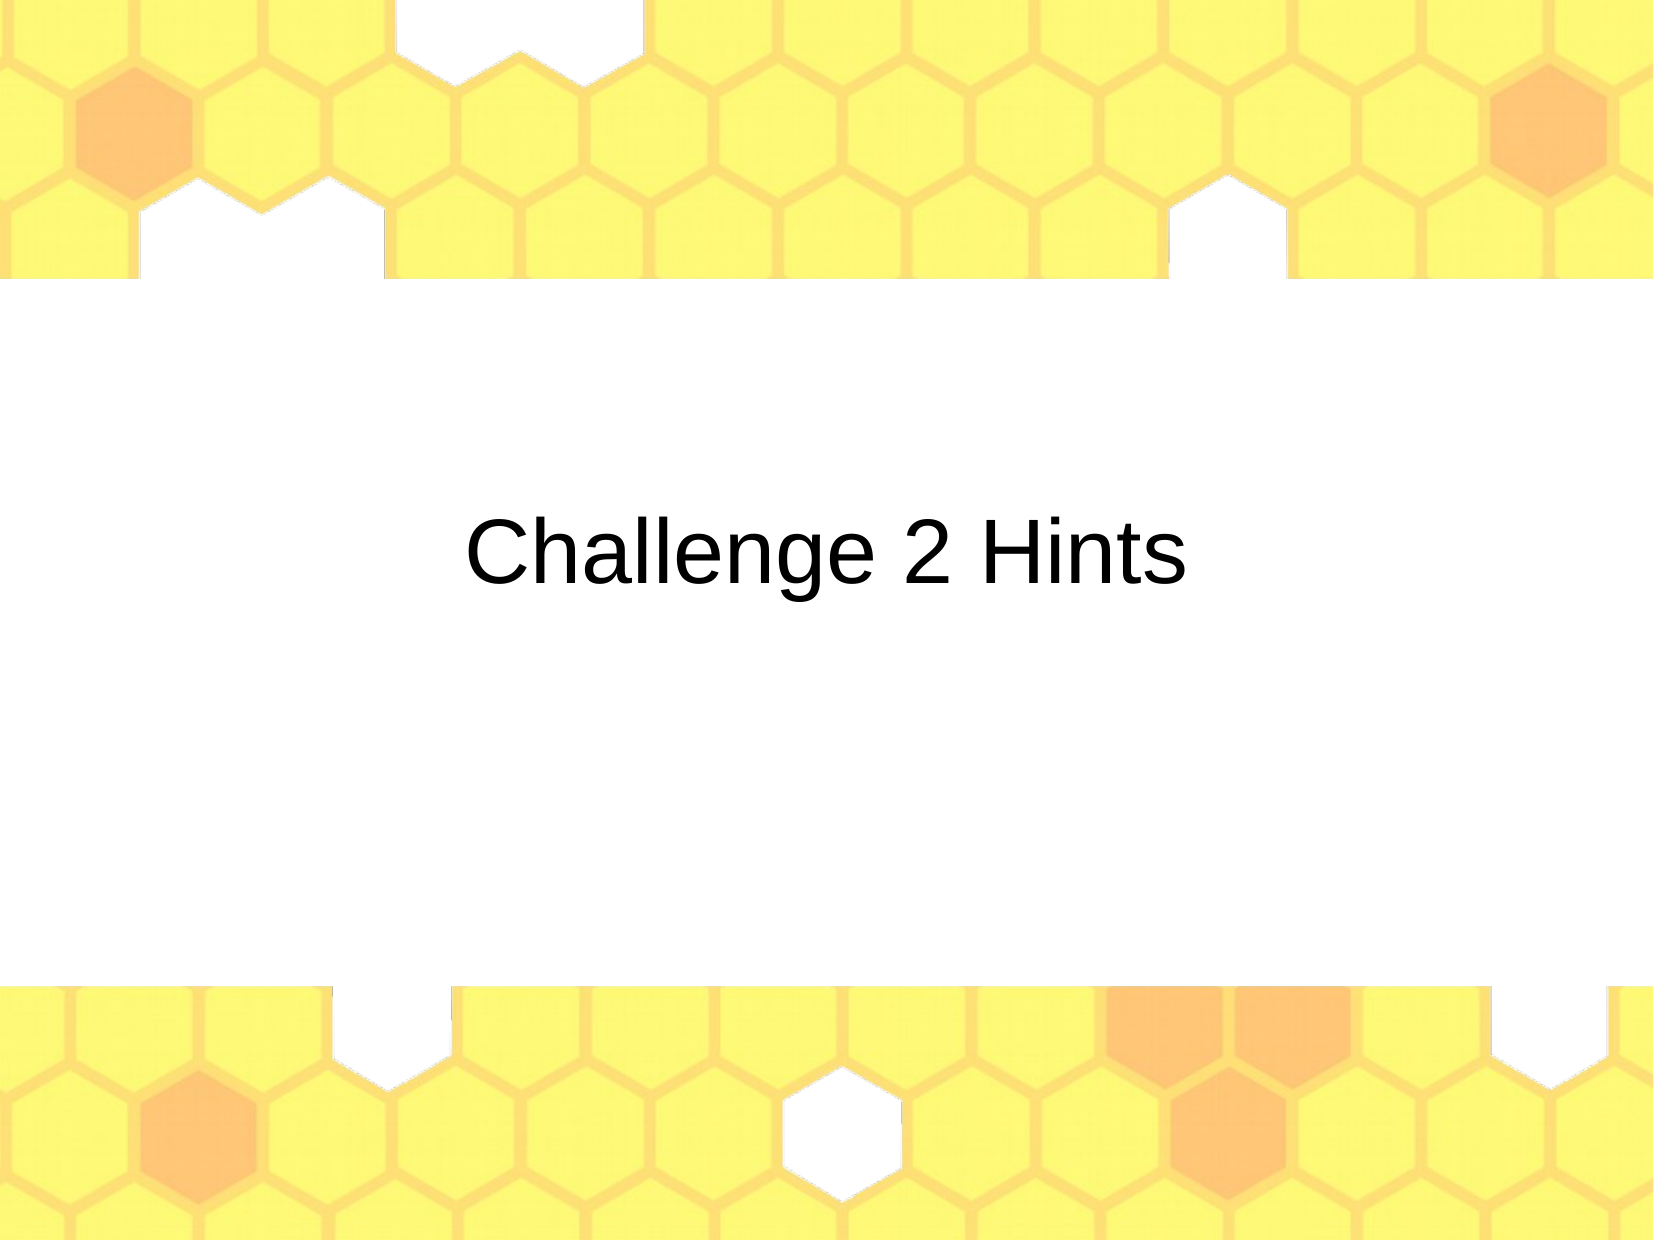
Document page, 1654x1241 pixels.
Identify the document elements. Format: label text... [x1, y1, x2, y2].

picture [0, 0, 1654, 279]
picture [0, 986, 1654, 1240]
title Challenge 2 Hints [82, 418, 1571, 686]
